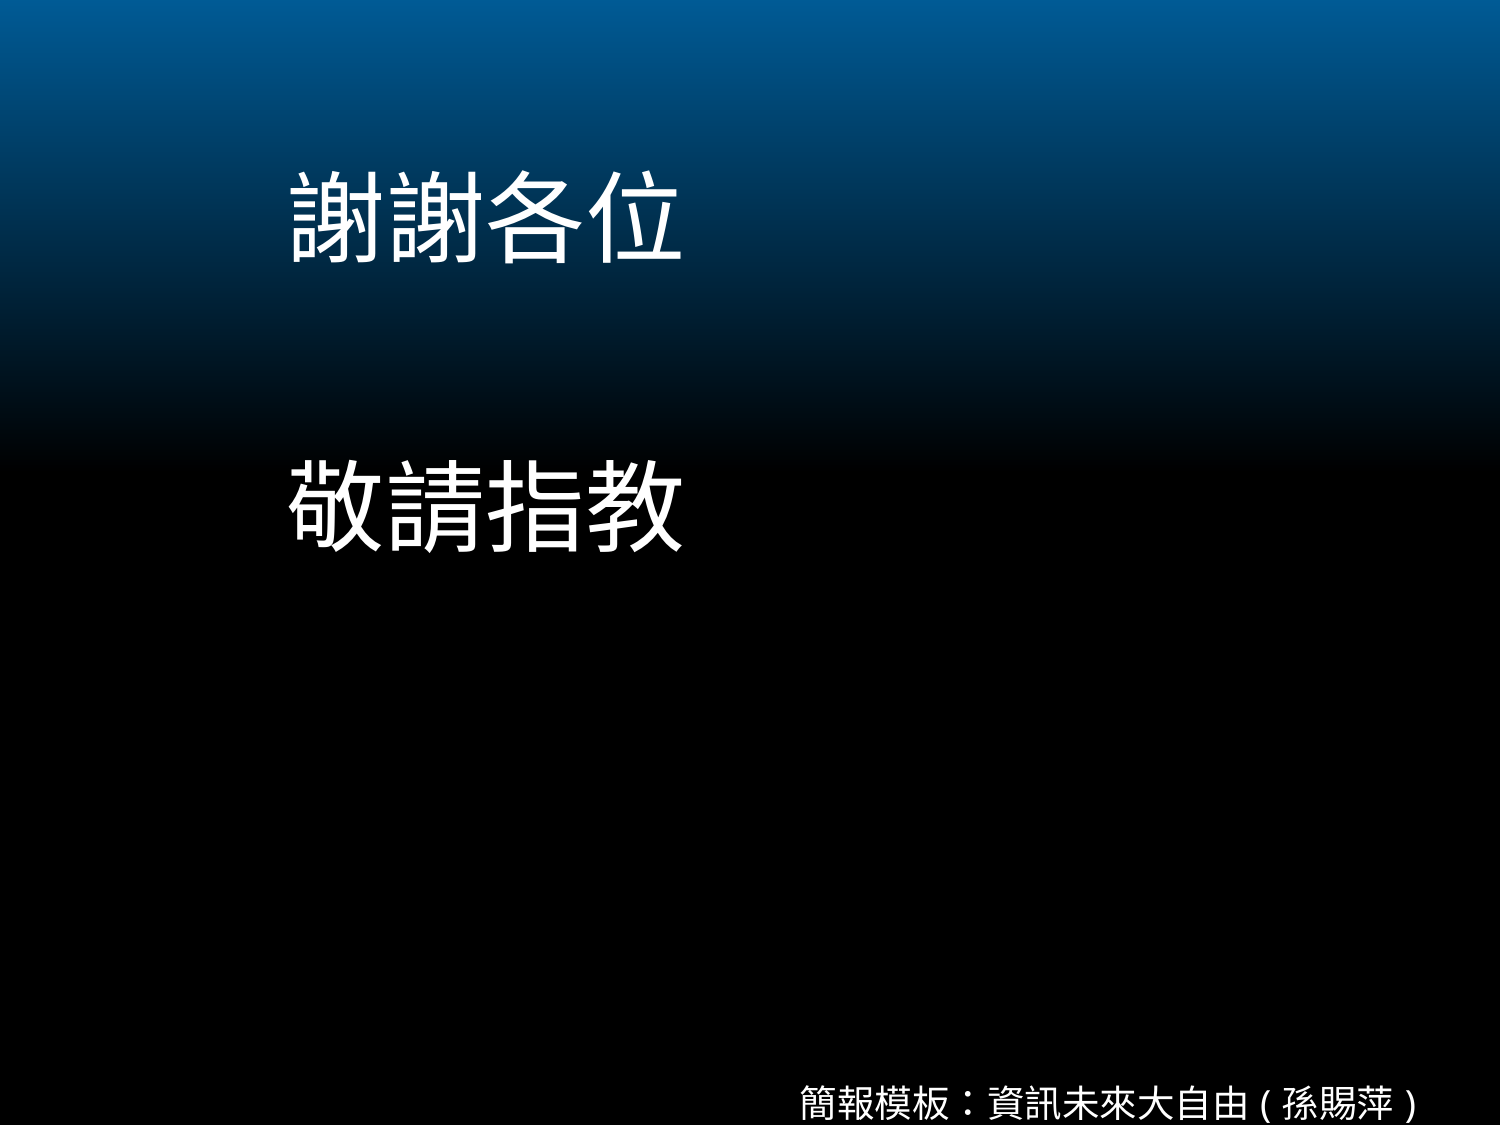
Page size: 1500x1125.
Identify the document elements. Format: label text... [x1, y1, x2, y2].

text_box 簡報模板：資訊未來大自由(孫賜萍) [784, 1066, 1459, 1125]
title 謝謝各位 敬請指教 [270, 126, 726, 587]
